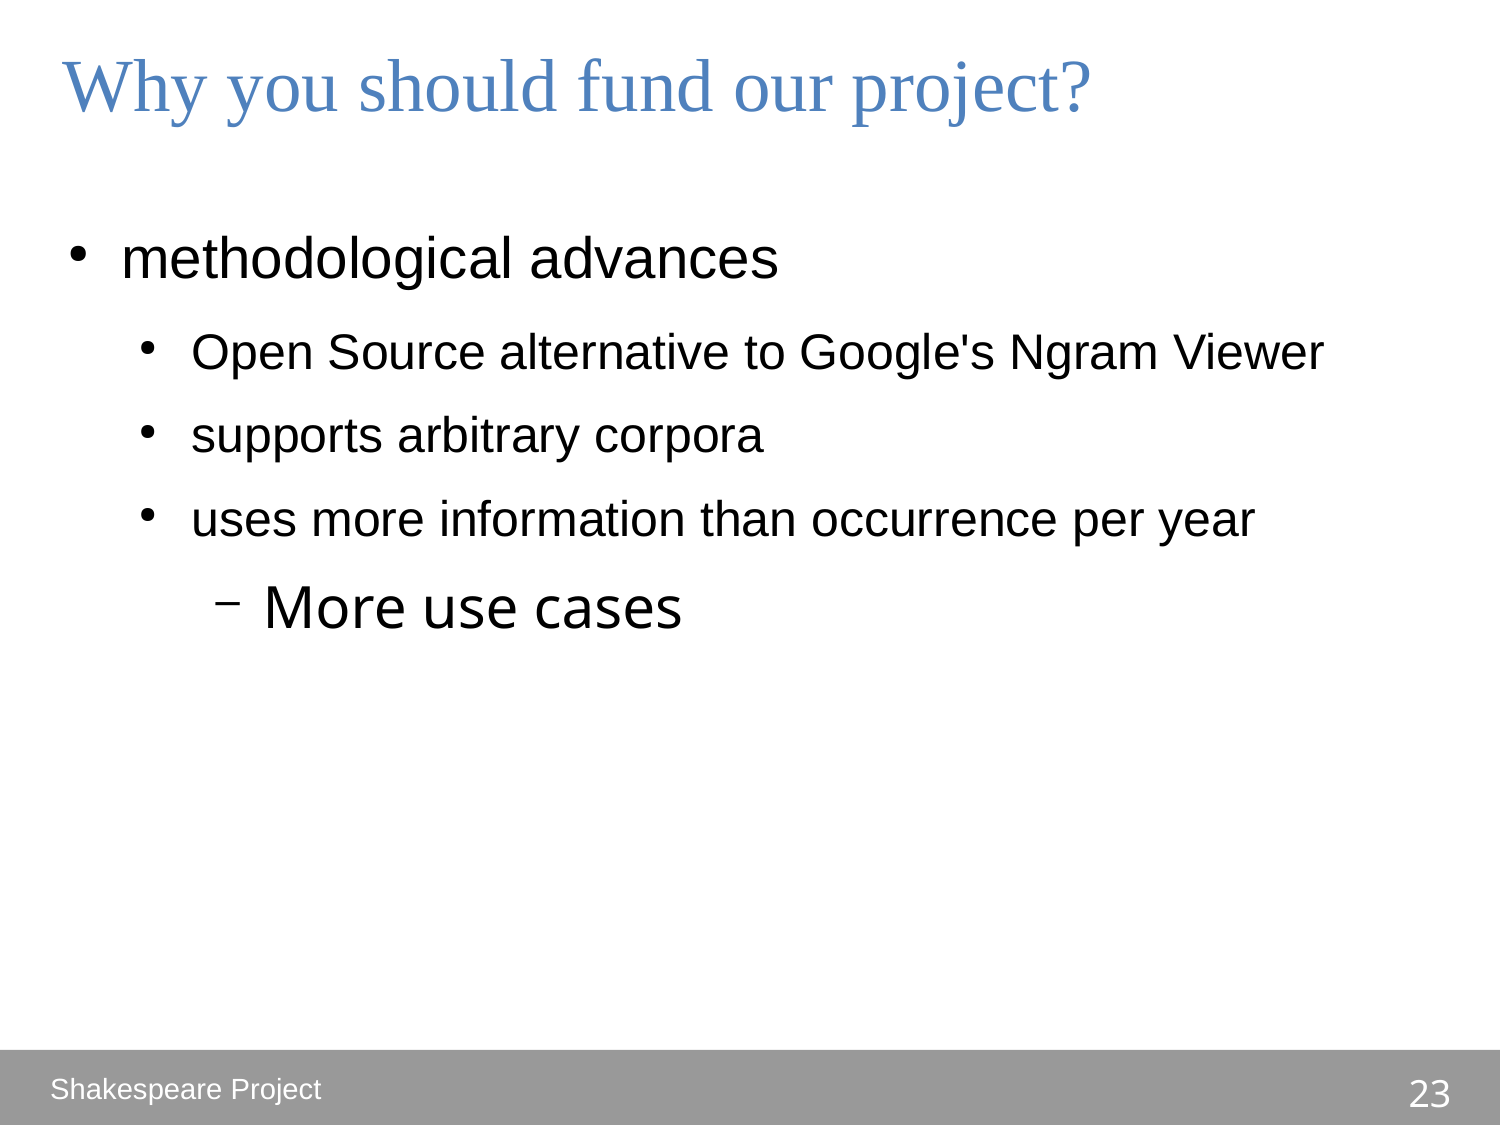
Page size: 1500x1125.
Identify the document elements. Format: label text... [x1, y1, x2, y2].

list methodological advances Open Source alternative to Google's Ngram Viewer supports arbitrary corpora uses more information than occurrence per year More use cases [35, 212, 1423, 910]
footer Shakespeare Project [35, 1062, 1276, 1111]
slide_number <number> [1393, 1062, 1477, 1111]
title Why you should fund our project? [62, 12, 1450, 150]
